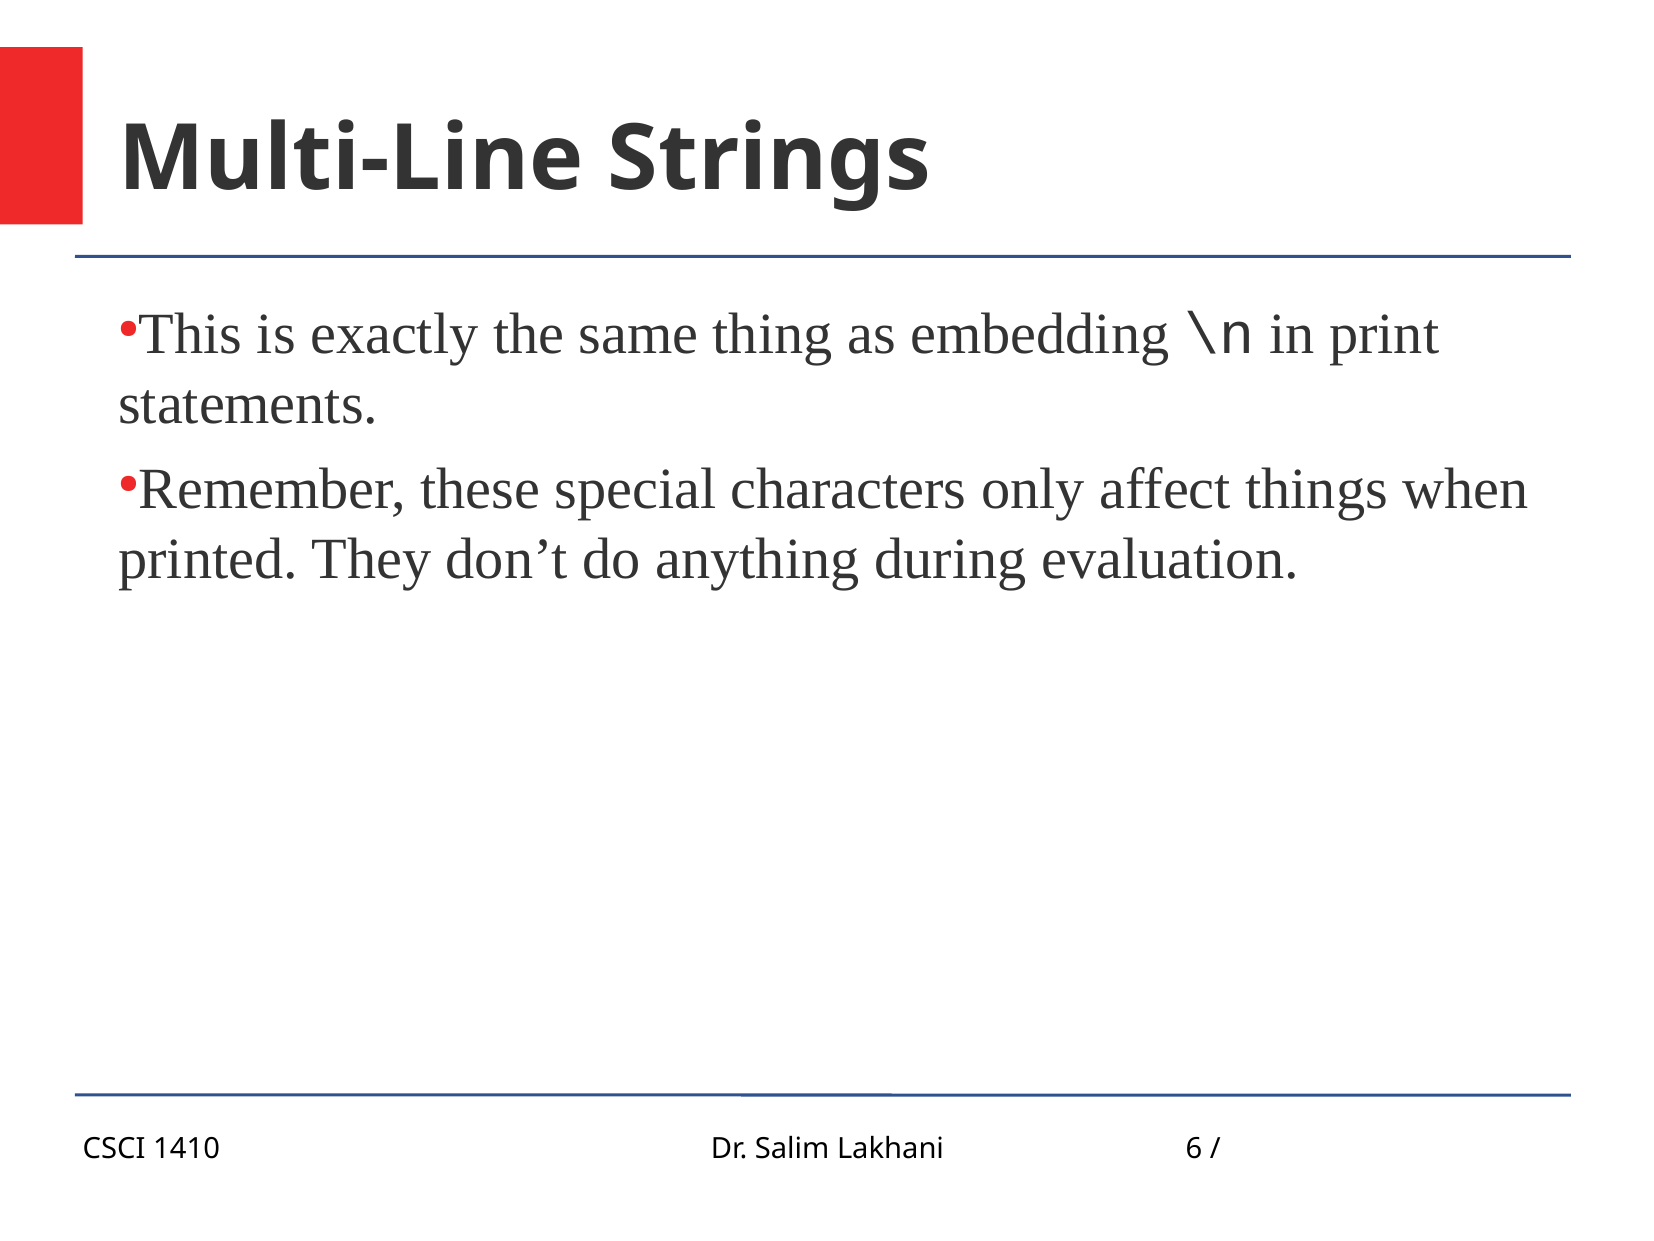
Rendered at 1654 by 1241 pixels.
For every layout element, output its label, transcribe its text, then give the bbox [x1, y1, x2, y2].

list This is exactly the same thing as embedding \n in print statements. Remember, these special characters only affect things when printed. They don’t do anything during evaluation. [118, 295, 1536, 1080]
title Multi-Line Strings [118, 49, 1571, 257]
text_box / [1185, 1129, 1571, 1216]
text_box Dr. Salim Lakhani [565, 1129, 1090, 1216]
text_box CSCI 1410 [82, 1129, 468, 1216]
